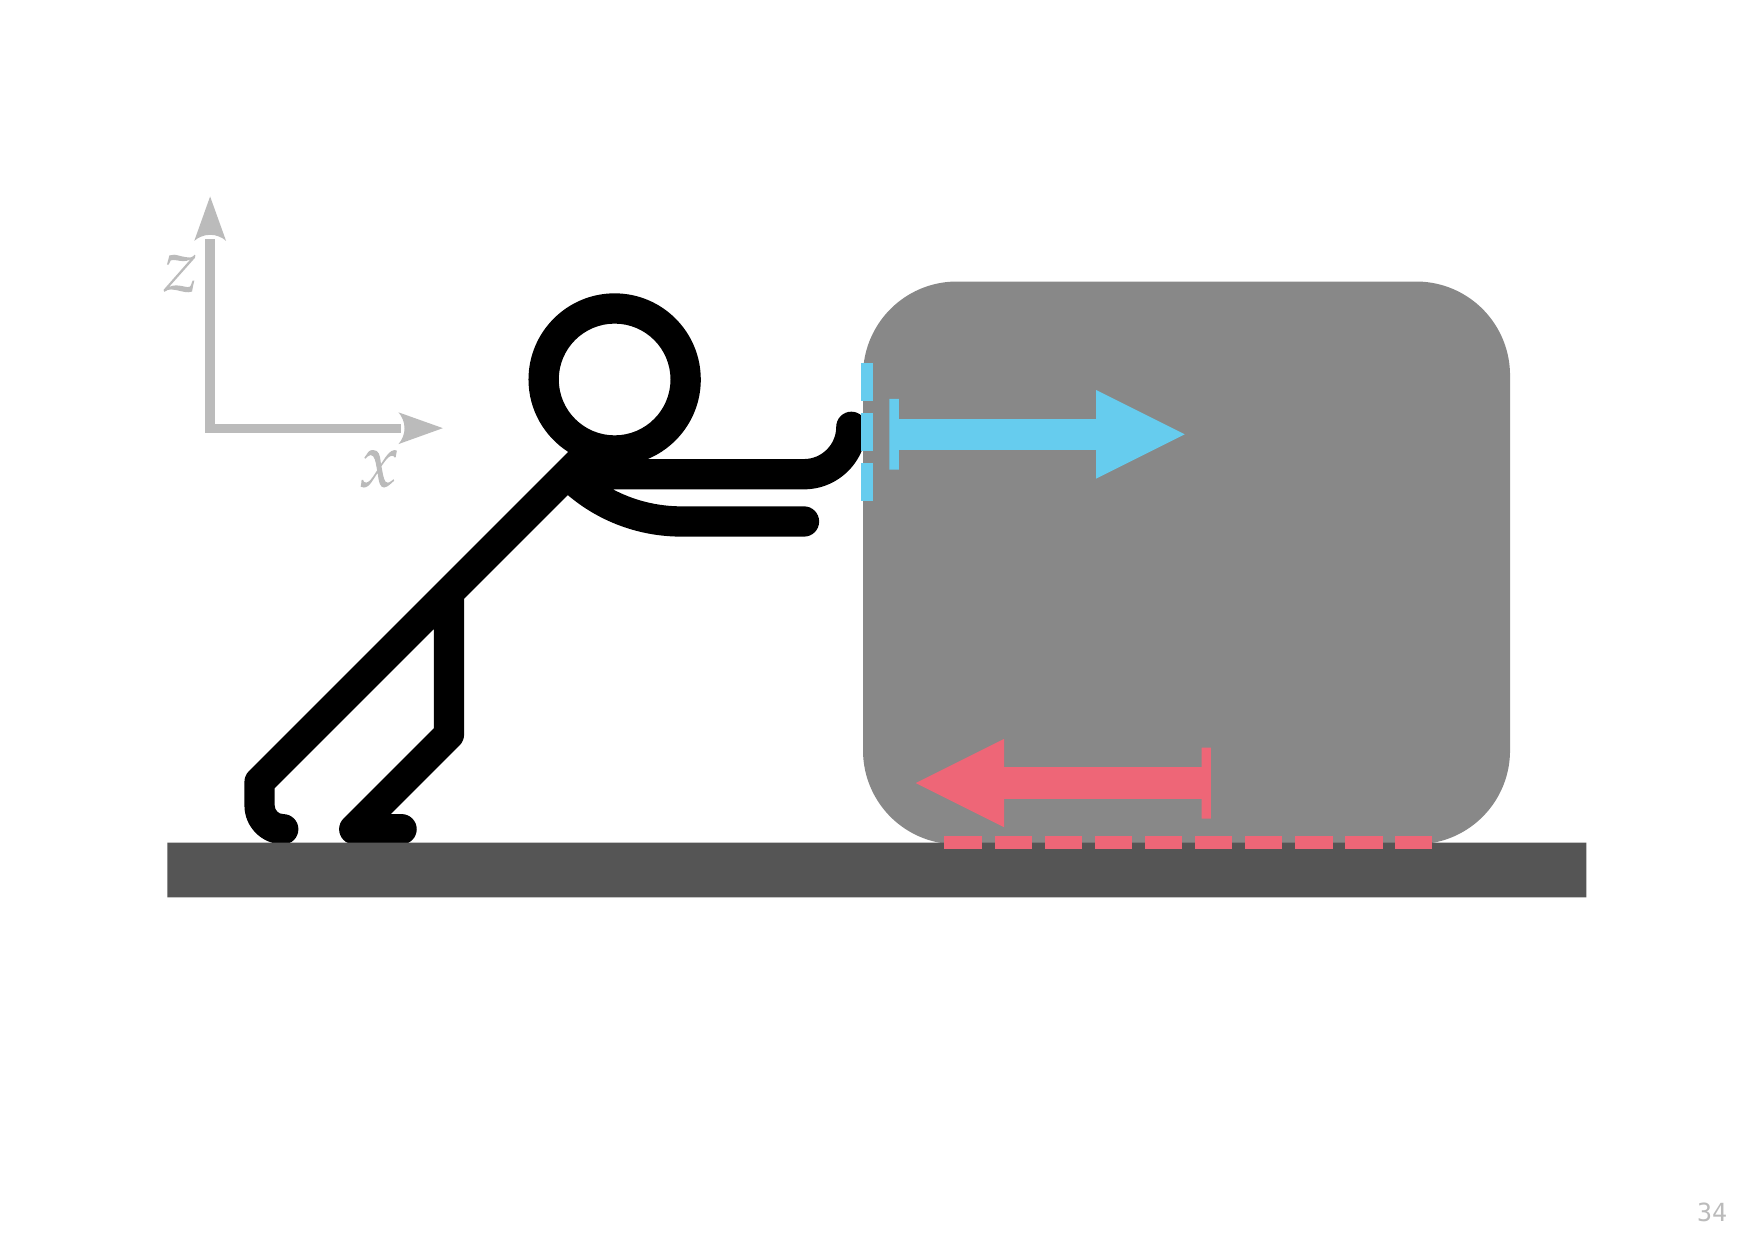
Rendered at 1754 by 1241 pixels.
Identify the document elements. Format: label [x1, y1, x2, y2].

text_box [163, 254, 196, 293]
text_box [360, 450, 397, 488]
picture [243, 292, 867, 842]
text_box [167, 281, 1587, 898]
